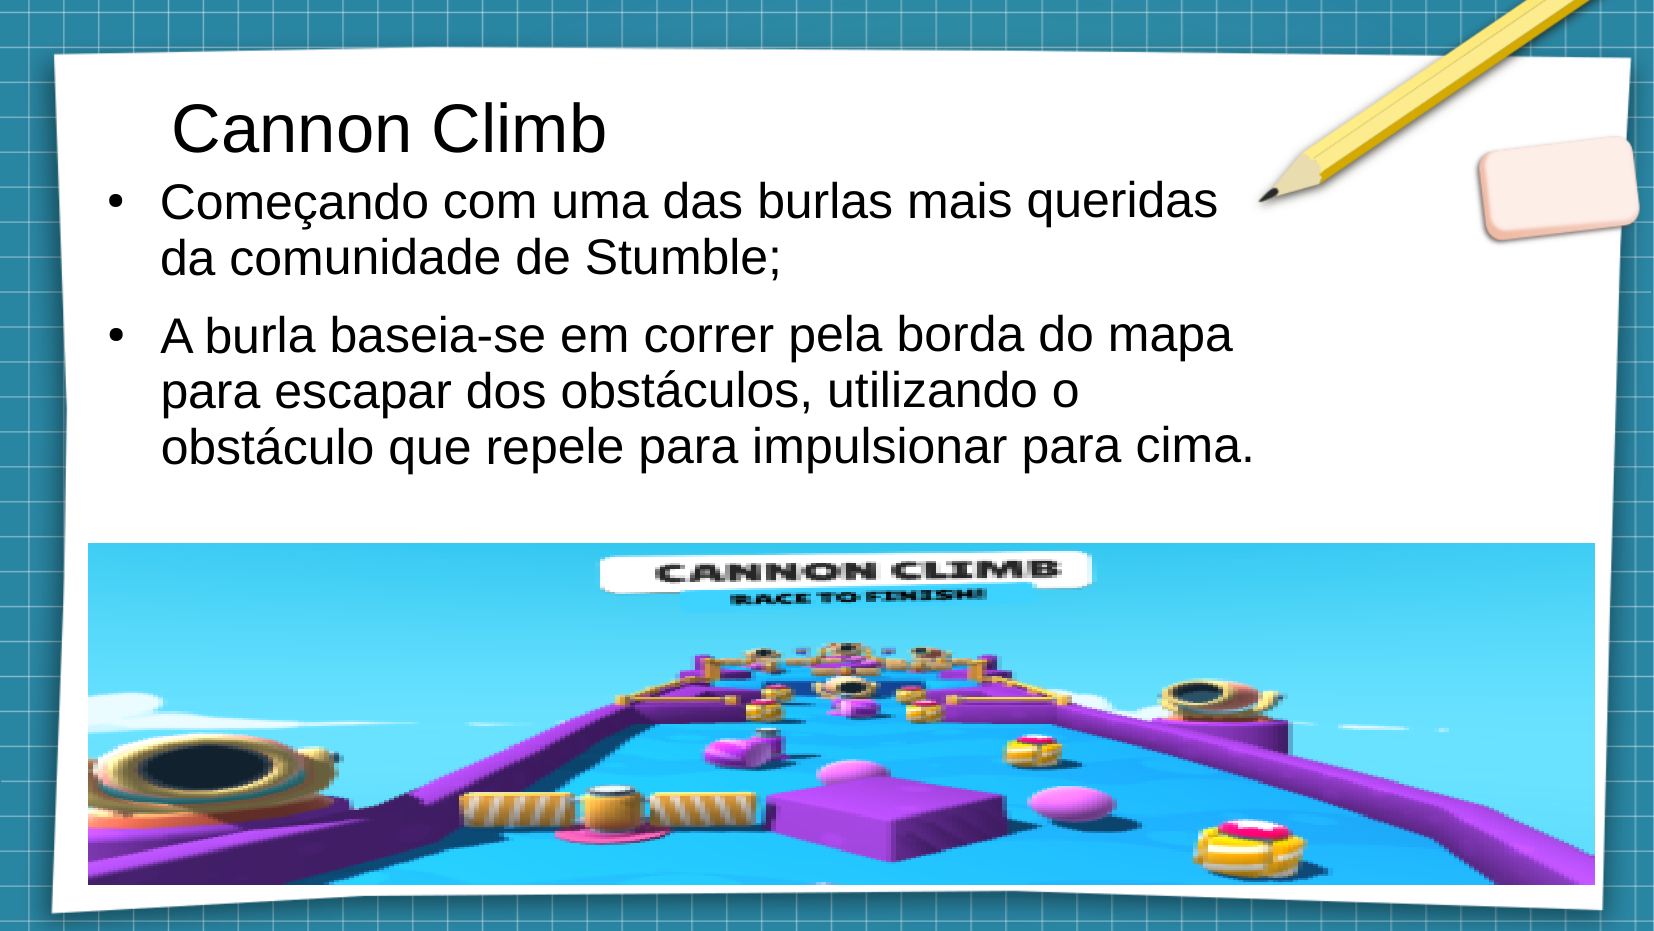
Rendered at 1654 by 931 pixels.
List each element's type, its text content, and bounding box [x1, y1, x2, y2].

title Cannon Climb [0, 51, 1134, 207]
picture [0, 0, 1654, 931]
list Começando com uma das burlas mais queridas da comunidade de Stumble; A burla baseia-se em correr pela borda do mapa para escapar dos obstáculos, utilizando o obstáculo que repele para impulsionar para cima. [89, 170, 1271, 534]
